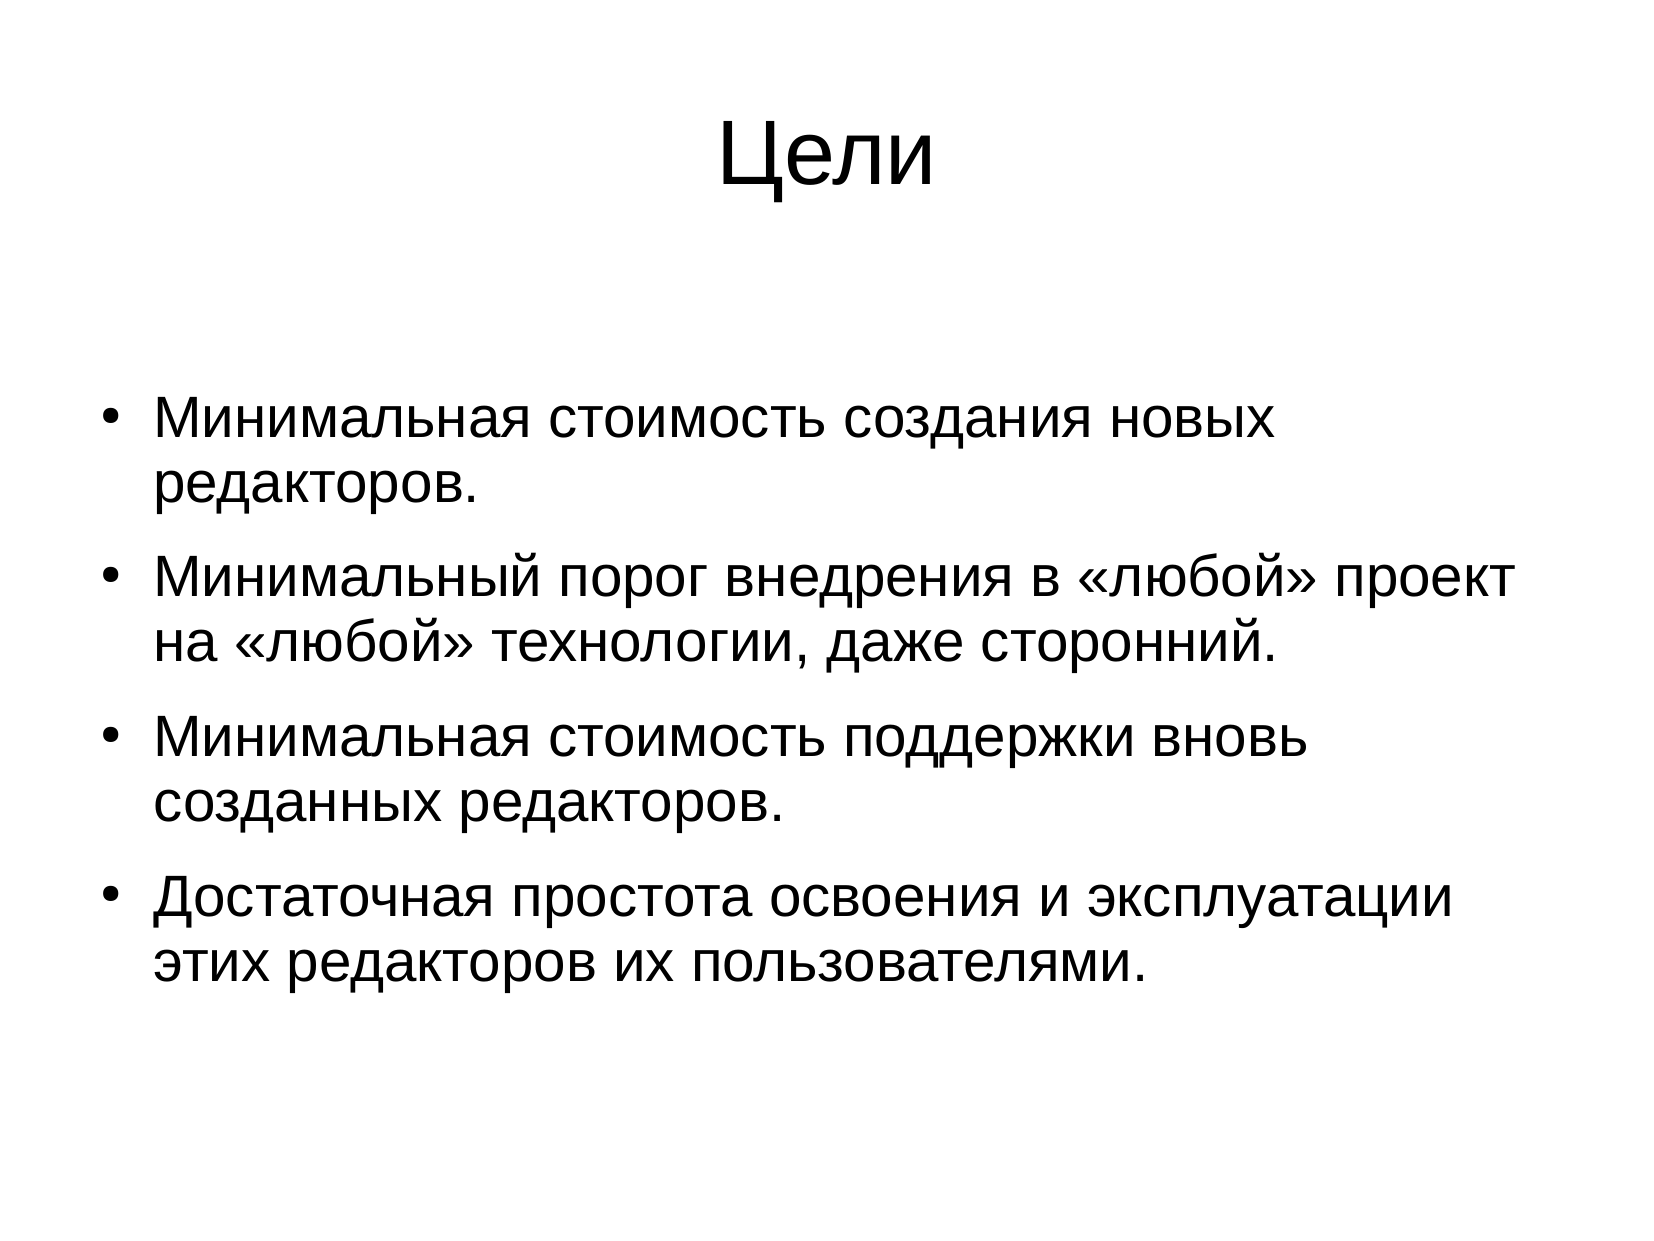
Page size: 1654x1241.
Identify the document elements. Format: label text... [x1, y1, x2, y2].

list Минимальная стоимость создания новых редакторов. Минимальный порог внедрения в «любой» проект на «любой» технологии, даже сторонний. Минимальная стоимость поддержки вновь созданных редакторов. Достаточная простота освоения и эксплуатации этих редакторов их пользователями. [82, 290, 1571, 1109]
title Цели [82, 49, 1571, 257]
